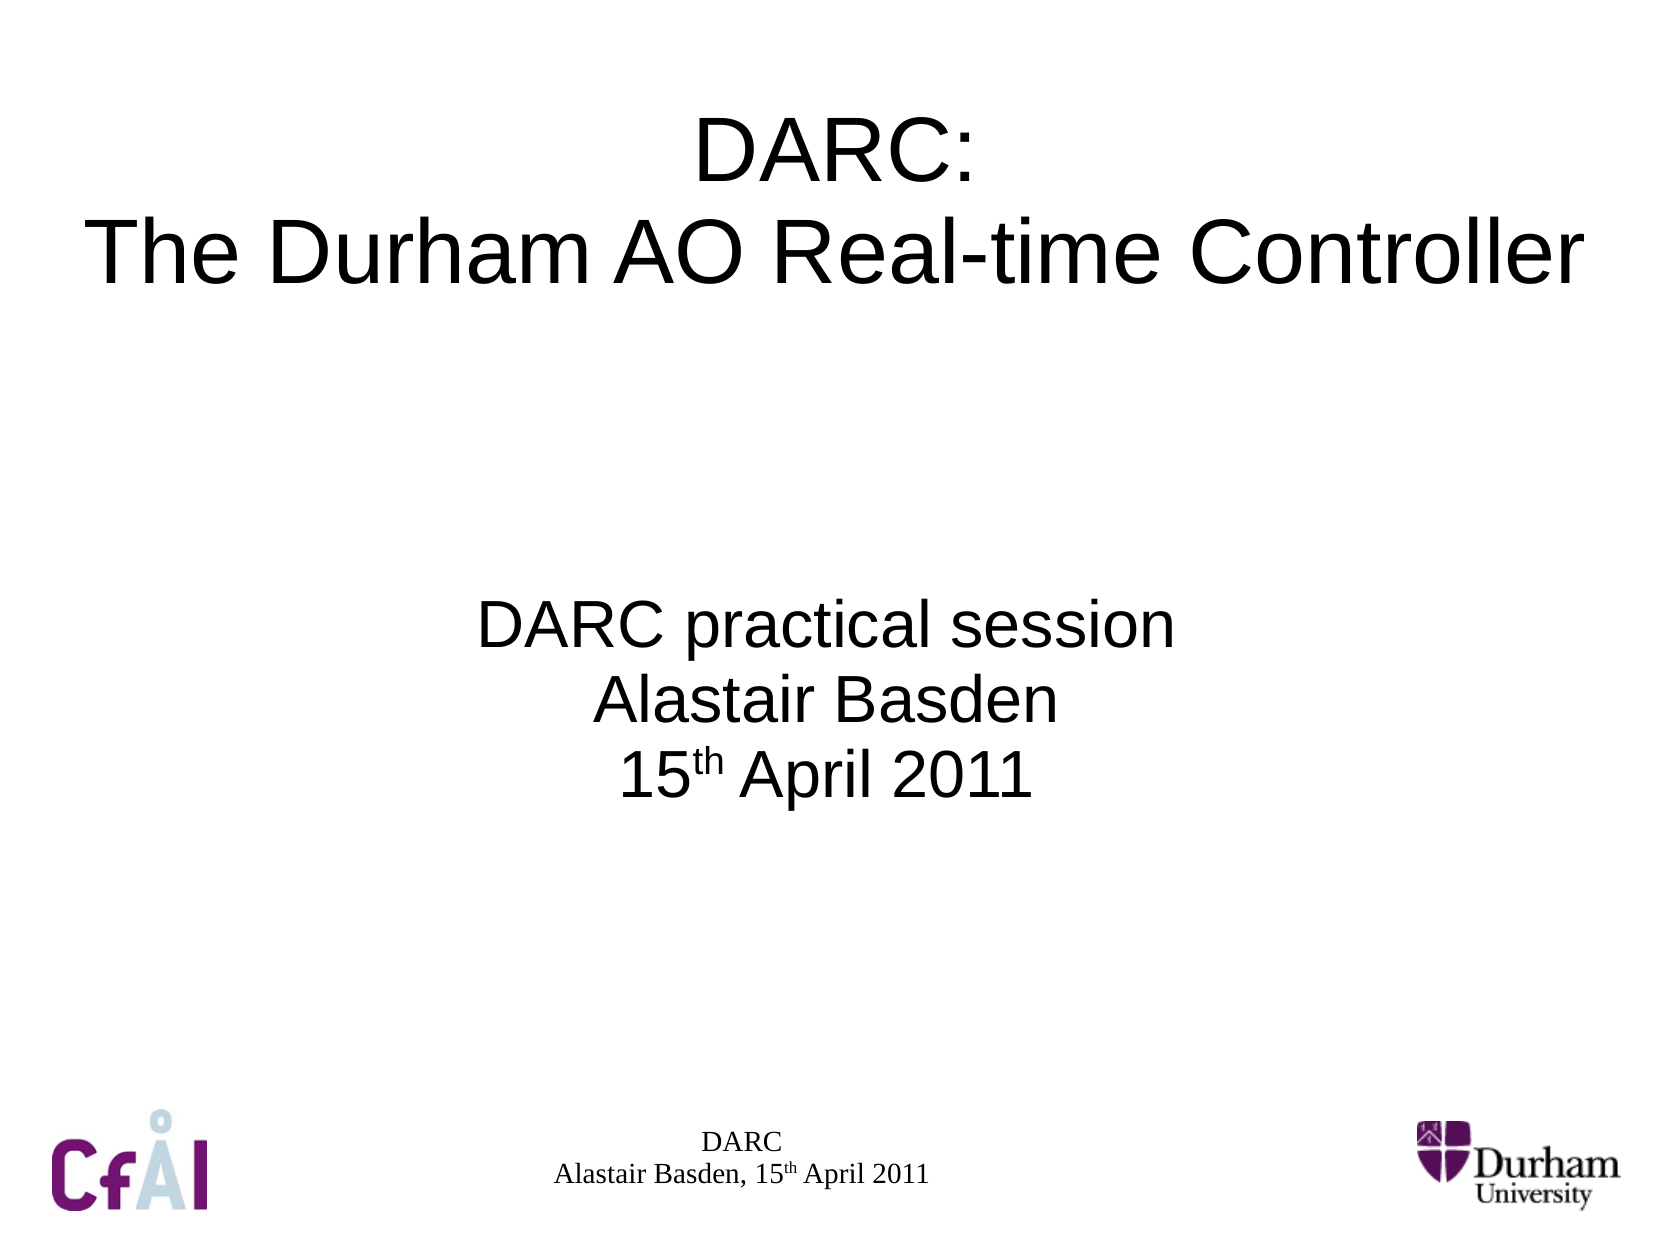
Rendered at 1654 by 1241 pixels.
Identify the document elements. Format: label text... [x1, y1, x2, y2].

picture [1417, 1121, 1621, 1211]
title DARC: The Durham AO Real-time Controller [76, 97, 1595, 304]
subtitle DARC practical session Alastair Basden 15th April 2011 [82, 297, 1571, 1102]
picture [52, 1109, 207, 1211]
